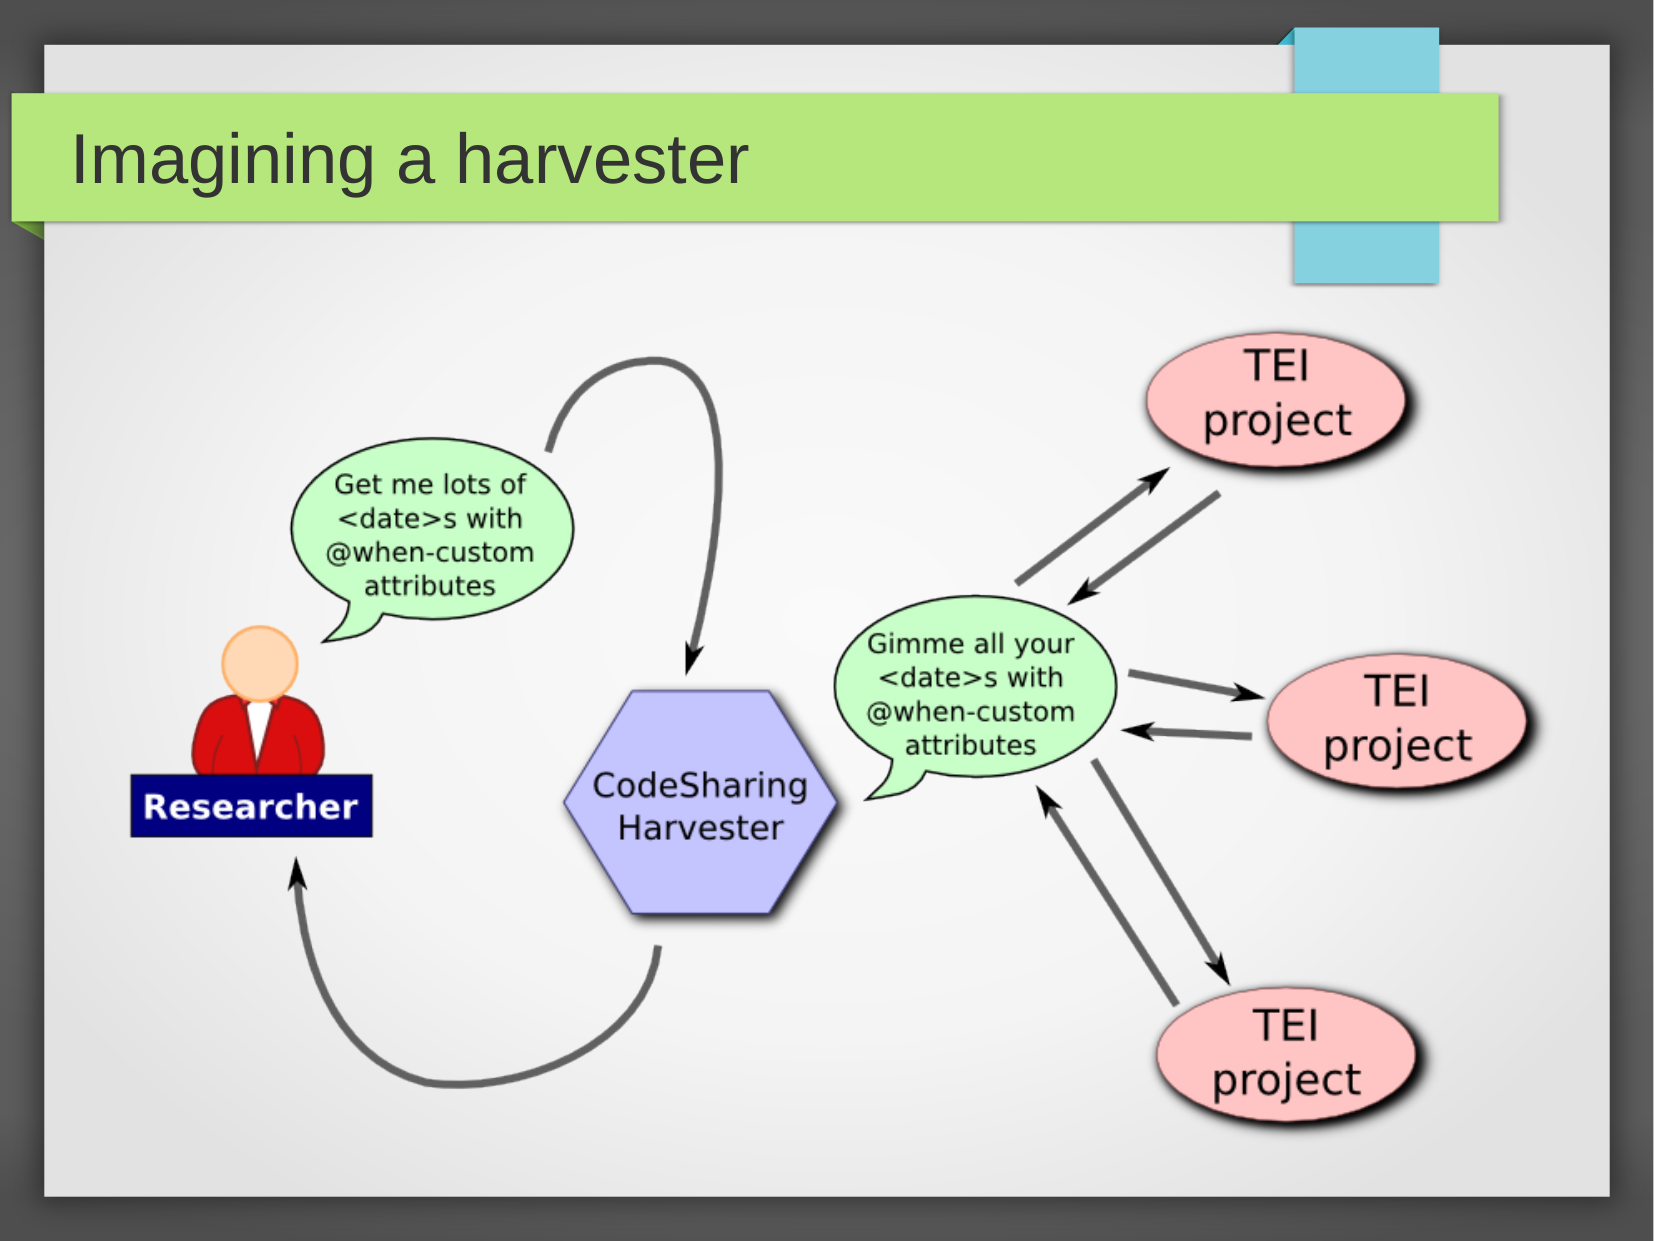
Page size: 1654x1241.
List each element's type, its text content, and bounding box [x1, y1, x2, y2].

picture [0, 0, 1654, 1241]
title Imagining a harvester [70, 106, 1229, 213]
